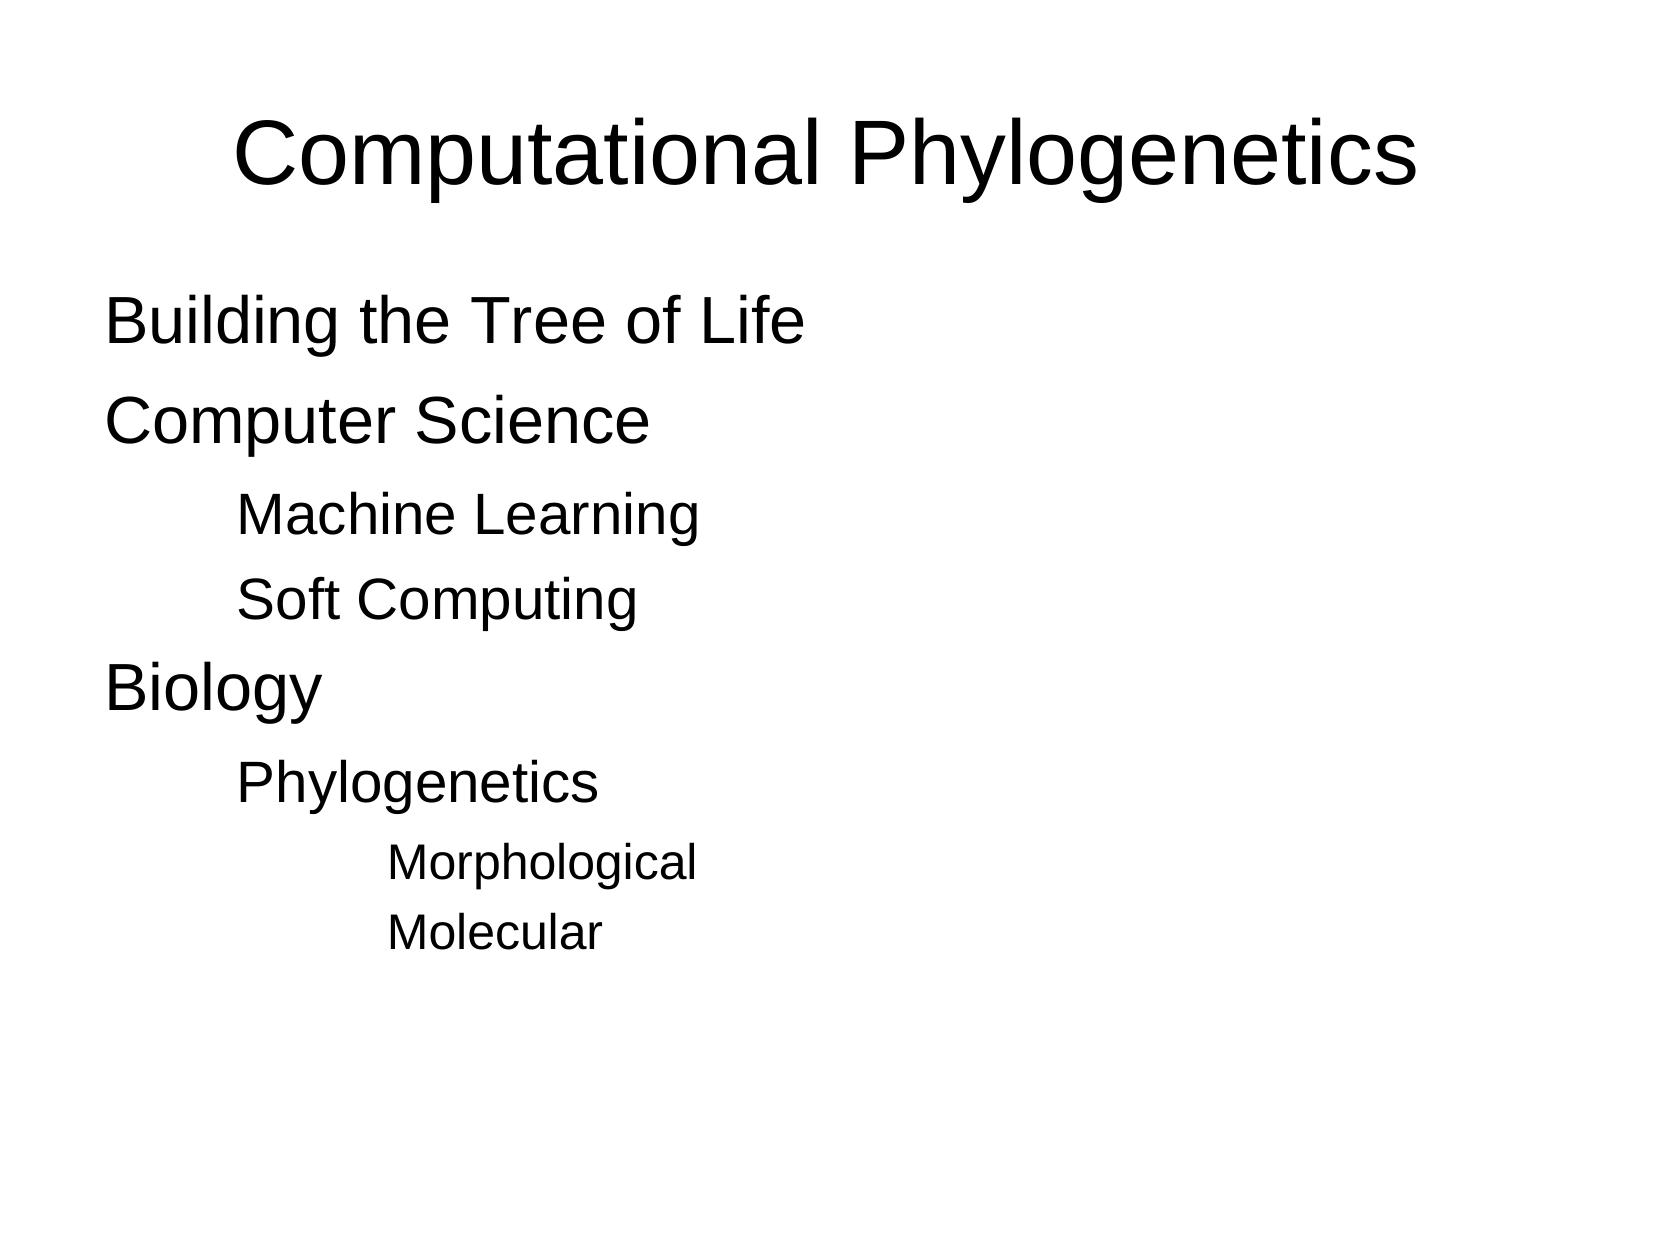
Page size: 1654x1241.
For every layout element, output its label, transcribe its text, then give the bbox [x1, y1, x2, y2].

title Computational Phylogenetics [82, 56, 1571, 249]
list Building the Tree of Life Computer Science Machine Learning Soft Computing Biology Phylogenetics Morphological Molecular [86, 283, 1575, 1088]
